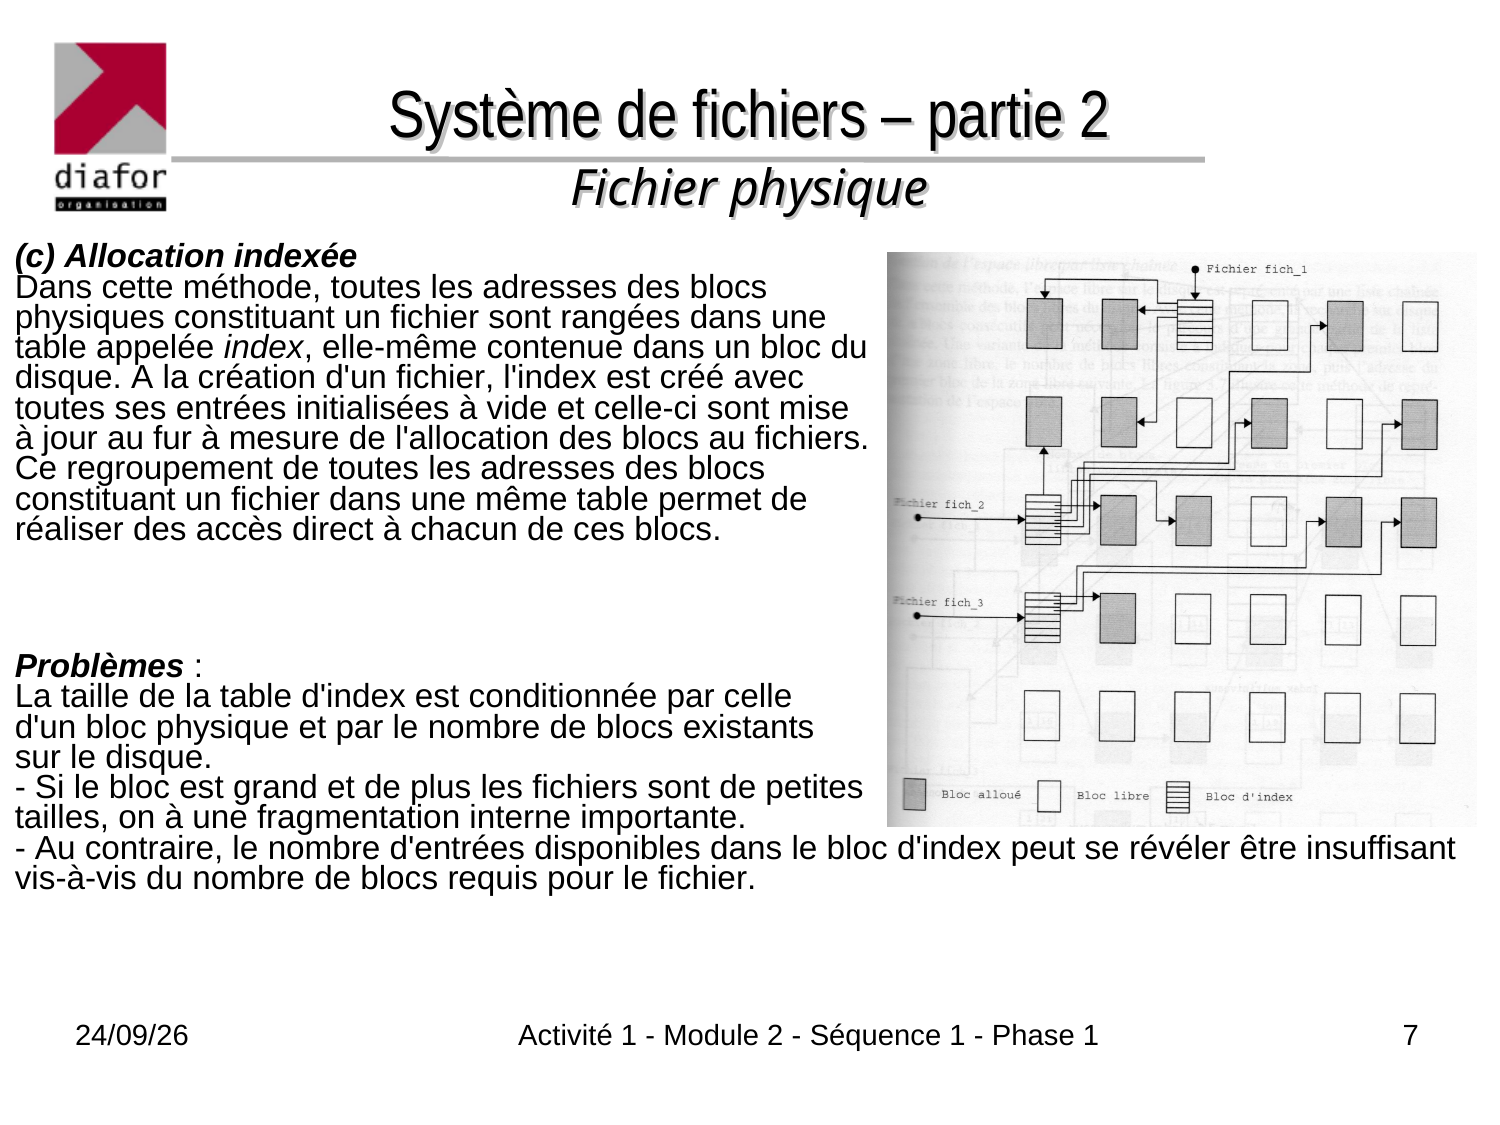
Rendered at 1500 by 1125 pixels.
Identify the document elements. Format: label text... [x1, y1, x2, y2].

text_box (c) Allocation indexée Dans cette méthode, toutes les adresses des blocs physiques constituant un fichier sont rangées dans une table appelée index, elle-même contenue dans un bloc du disque. A la création d'un fichier, l'index est créé avec toutes ses entrées initialisées à vide et celle-ci sont mise à jour au fur à mesure de l'allocation des blocs au fichiers. Ce regroupement de toutes les adresses des blocs constituant un fichier dans une même table permet de réaliser des accès direct à chacun de ces blocs. [0, 236, 896, 554]
picture [887, 252, 1477, 645]
title Système de fichiers – partie 2 Fichier physique [75, 45, 1426, 250]
picture [53, 42, 168, 213]
text_box Problèmes : La taille de la table d'index est conditionnée par celle d'un bloc physique et par le nombre de blocs existants sur le disque. - Si le bloc est grand et de plus les fichiers sont de petites tailles, on à une fragmentation interne importante. - Au contraire, le nombre d'entrées disponibles dans le bloc d'index peut se révéler être insuffisant vis-à-vis du nombre de blocs requis pour le fichier. [0, 645, 1483, 904]
